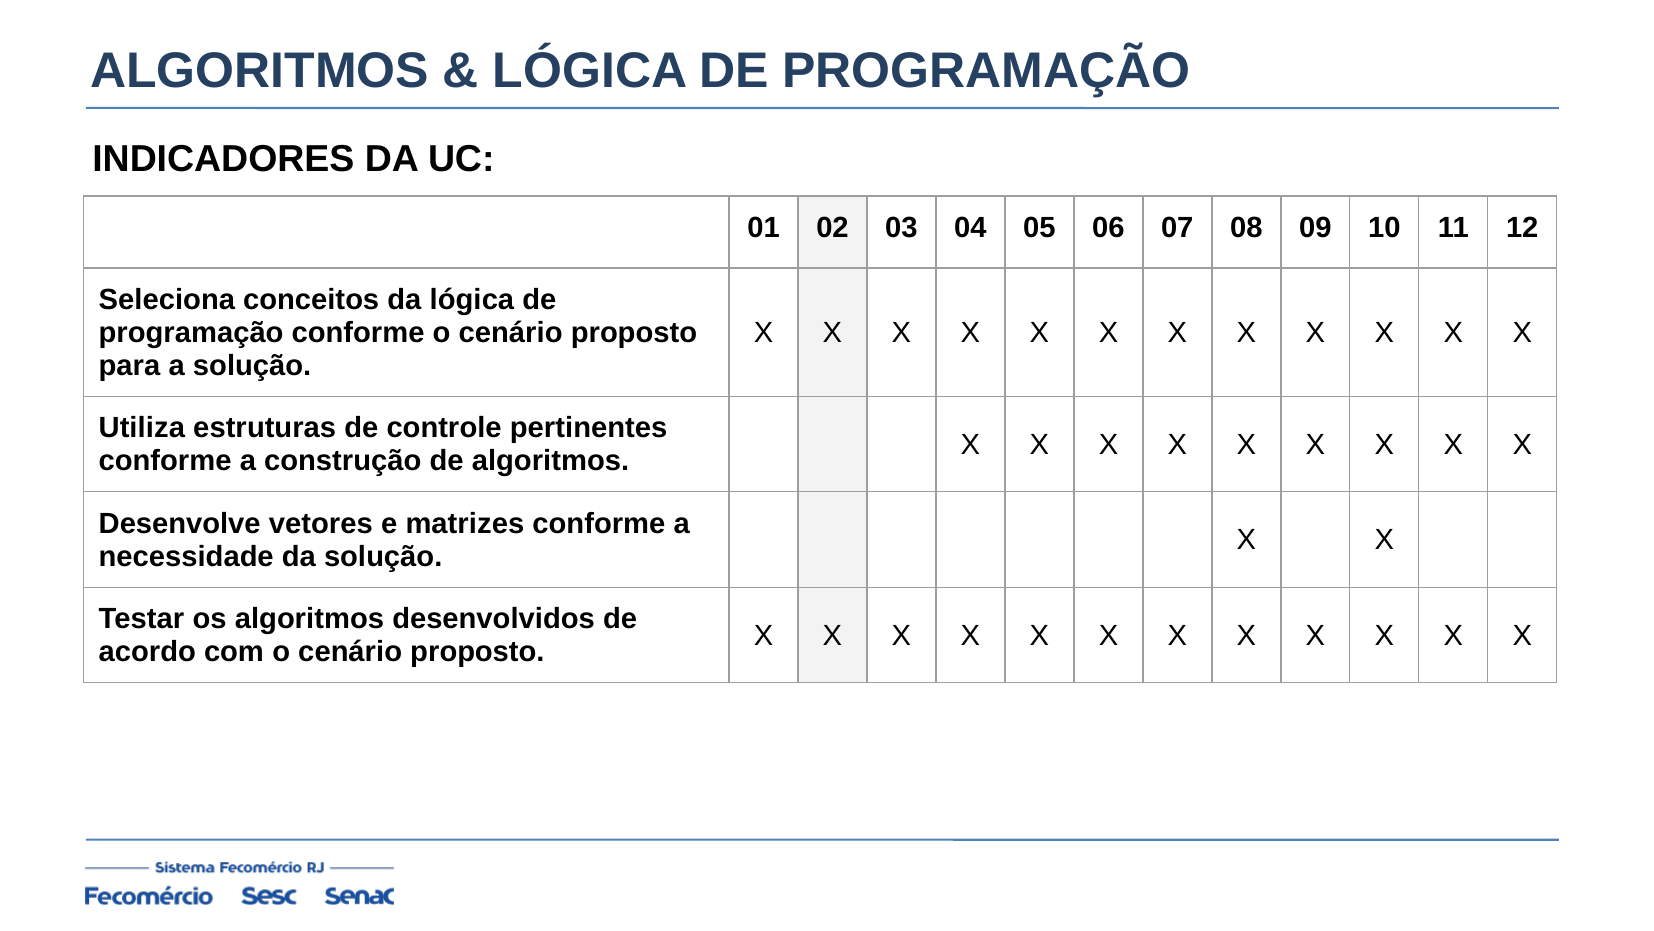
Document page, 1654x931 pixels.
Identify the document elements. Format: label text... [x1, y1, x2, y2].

table_cell [730, 492, 797, 587]
table_cell [799, 397, 866, 491]
table_cell X [1144, 588, 1211, 682]
table_cell X [1350, 588, 1418, 682]
table_cell X [1282, 269, 1349, 396]
table_cell Utiliza estruturas de controle pertinentes conforme a construção de algoritmos. [84, 397, 728, 491]
table_cell X [937, 588, 1004, 682]
table_header 03 [868, 197, 935, 267]
table_cell X [799, 588, 866, 682]
table_cell [868, 492, 935, 587]
table_cell [1419, 492, 1487, 587]
table_cell X [1213, 492, 1280, 587]
table_cell [937, 492, 1004, 587]
table_cell [1282, 492, 1349, 587]
table_cell X [730, 269, 797, 396]
table_cell [1144, 492, 1211, 587]
table_cell [799, 492, 866, 587]
picture [62, 845, 416, 921]
text_box ALGORITMOS & LÓGICA DE PROGRAMAÇÃO [90, 32, 1564, 104]
table_cell X [1282, 397, 1349, 491]
table_cell X [1350, 397, 1418, 491]
table_header 05 [1006, 197, 1073, 267]
table_cell [1006, 492, 1073, 587]
table_cell X [1213, 269, 1280, 396]
table_header 10 [1350, 197, 1418, 267]
table_cell X [1350, 269, 1418, 396]
table_cell [1488, 492, 1556, 587]
table_cell Desenvolve vetores e matrizes conforme a necessidade da solução. [84, 492, 728, 587]
table_header 01 [730, 197, 797, 267]
table_cell X [799, 269, 866, 396]
table_header 08 [1213, 197, 1280, 267]
table_cell [868, 397, 935, 491]
table_cell [730, 397, 797, 491]
table_cell X [1213, 588, 1280, 682]
table_cell X [1006, 397, 1073, 491]
table_header 07 [1144, 197, 1211, 267]
table_cell X [1144, 397, 1211, 491]
table_header 12 [1488, 197, 1556, 267]
table_cell X [937, 397, 1004, 491]
table_cell X [1419, 397, 1487, 491]
table_cell X [730, 588, 797, 682]
table_header 02 [799, 197, 866, 267]
table_cell X [1006, 269, 1073, 396]
table_cell [1075, 492, 1142, 587]
table_cell X [1282, 588, 1349, 682]
table_cell X [1488, 397, 1556, 491]
table_cell X [1488, 269, 1556, 396]
table_cell X [1075, 269, 1142, 396]
table_cell X [1350, 492, 1418, 587]
table_cell Seleciona conceitos da lógica de programação conforme o cenário proposto para a solução. [84, 269, 728, 396]
table_cell X [937, 269, 1004, 396]
table_cell X [1213, 397, 1280, 491]
table_header [84, 197, 728, 267]
table_header 06 [1075, 197, 1142, 267]
table_cell X [1488, 588, 1556, 682]
table_cell X [868, 588, 935, 682]
text_box INDICADORES DA UC: [77, 112, 1564, 836]
table_cell X [1075, 397, 1142, 491]
table_cell Testar os algoritmos desenvolvidos de acordo com o cenário proposto. [84, 588, 728, 682]
table_header 04 [937, 197, 1004, 267]
table_cell X [1006, 588, 1073, 682]
table_cell X [1419, 588, 1487, 682]
table_header 11 [1419, 197, 1487, 267]
table_cell X [1144, 269, 1211, 396]
table_cell X [1419, 269, 1487, 396]
table_header 09 [1282, 197, 1349, 267]
table_cell X [868, 269, 935, 396]
table_cell X [1075, 588, 1142, 682]
